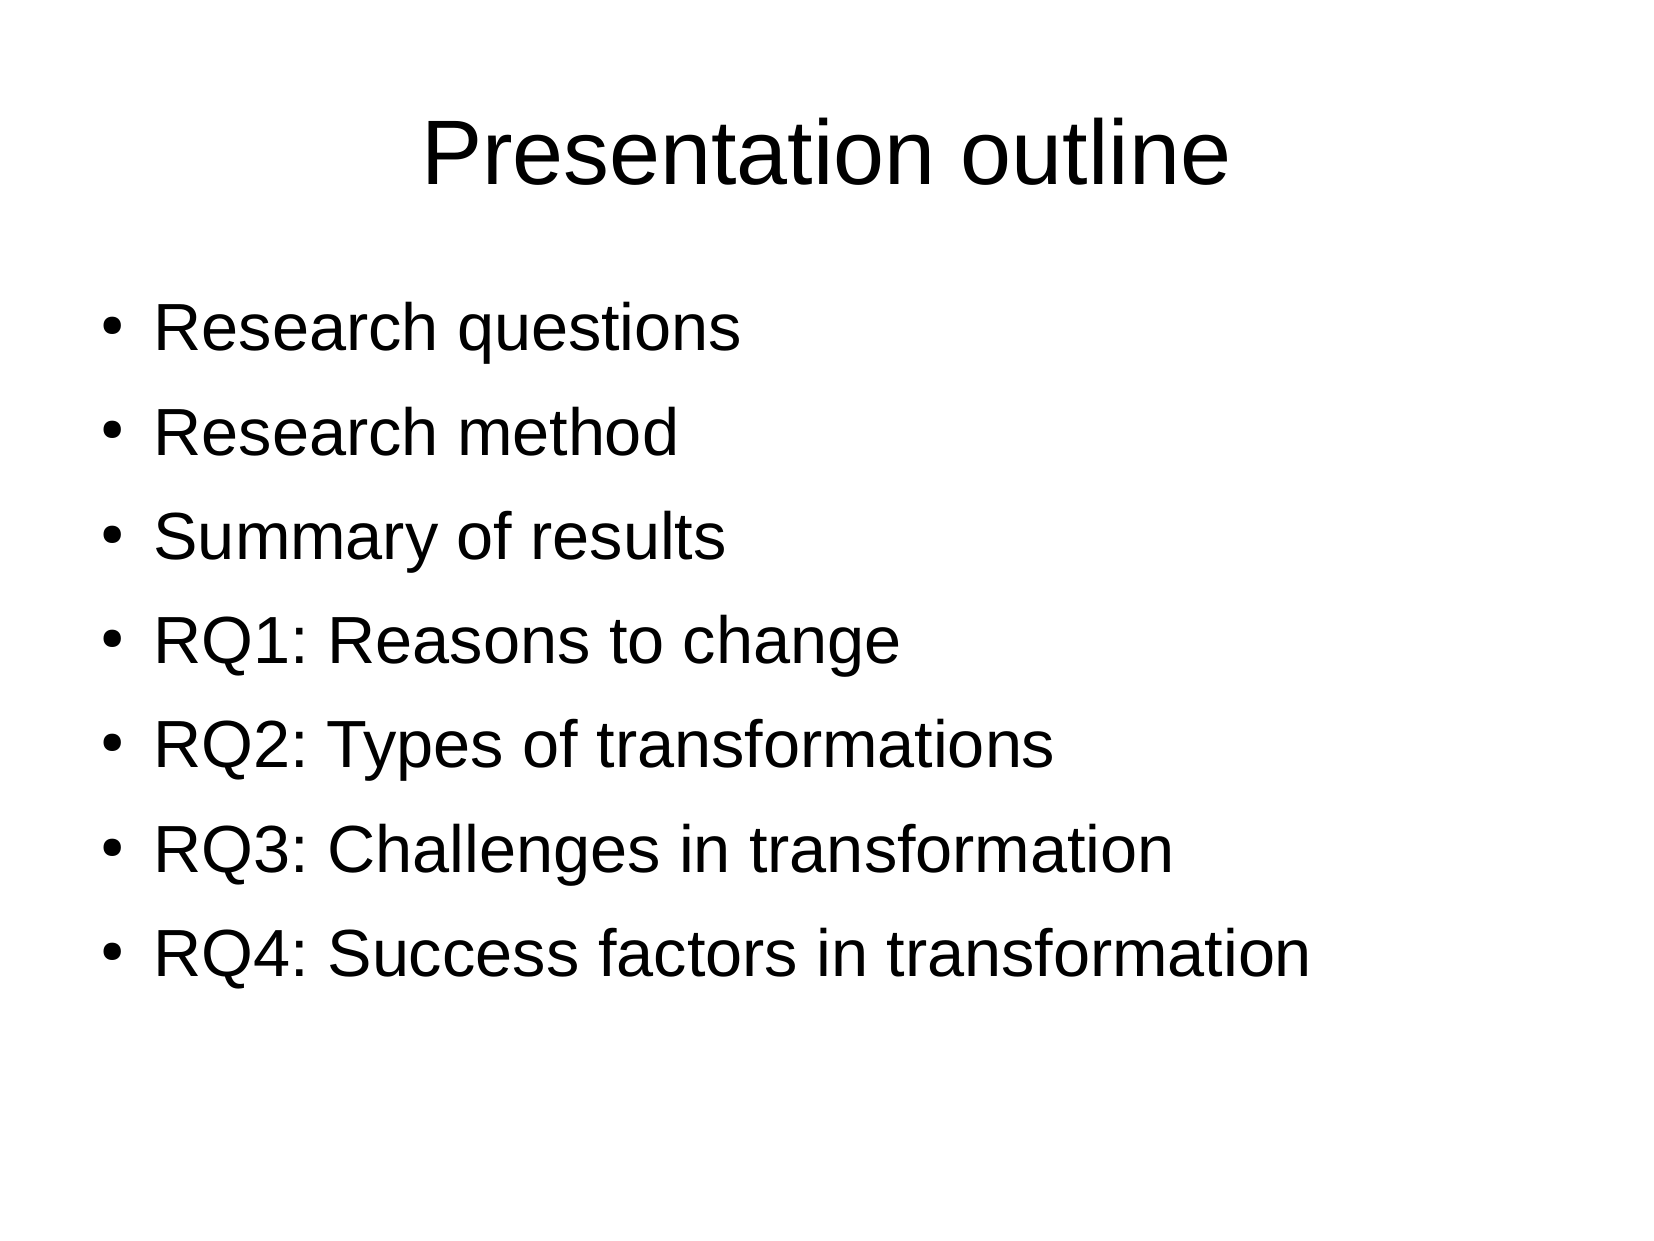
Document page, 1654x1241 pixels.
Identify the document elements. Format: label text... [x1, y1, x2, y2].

list Research questions Research method Summary of results RQ1: Reasons to change RQ2: Types of transformations RQ3: Challenges in transformation RQ4: Success factors in transformation [82, 290, 1571, 1123]
title Presentation outline [82, 49, 1571, 257]
